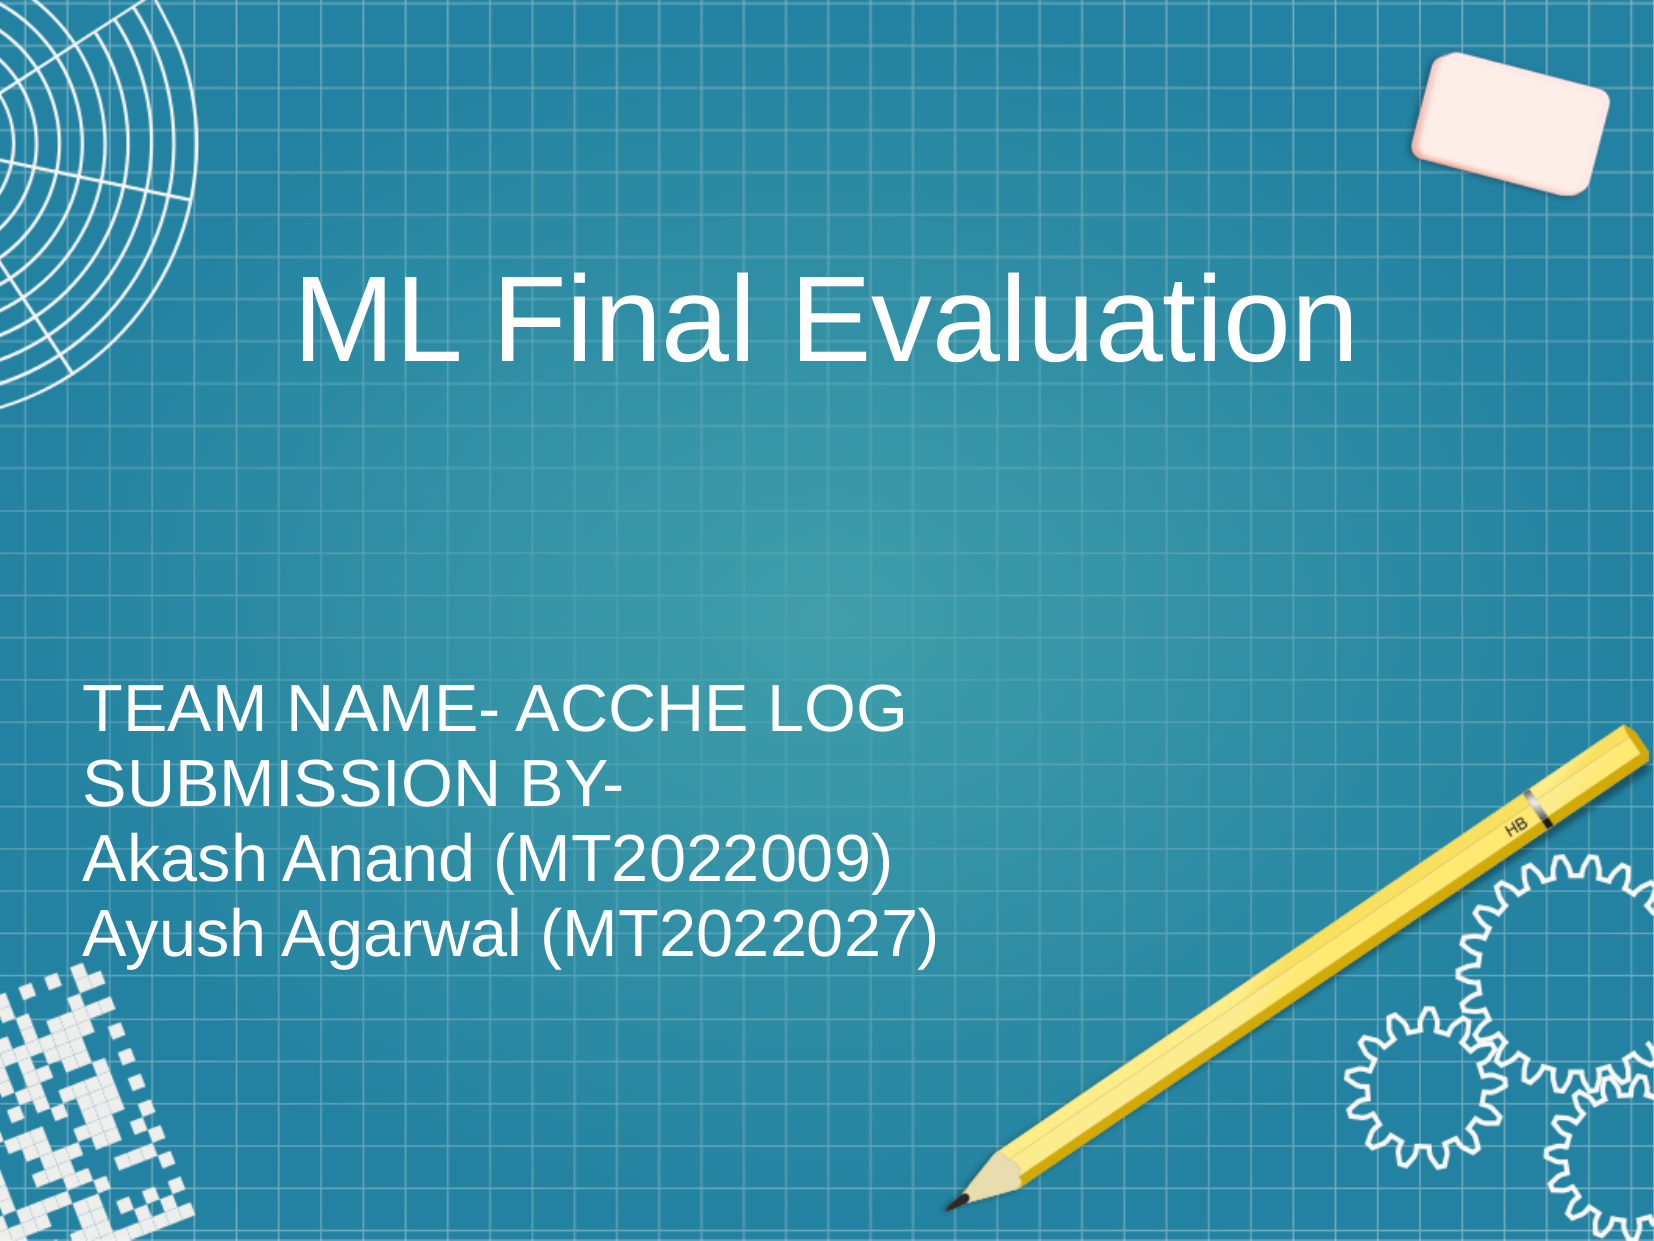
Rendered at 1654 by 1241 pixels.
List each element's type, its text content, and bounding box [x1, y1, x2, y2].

subtitle TEAM NAME- ACCHE LOG SUBMISSION BY- Akash Anand (MT2022009) Ayush Agarwal (MT2022027) [82, 519, 1571, 1123]
title ML Final Evaluation [82, 177, 1571, 461]
picture [0, 0, 1654, 1241]
